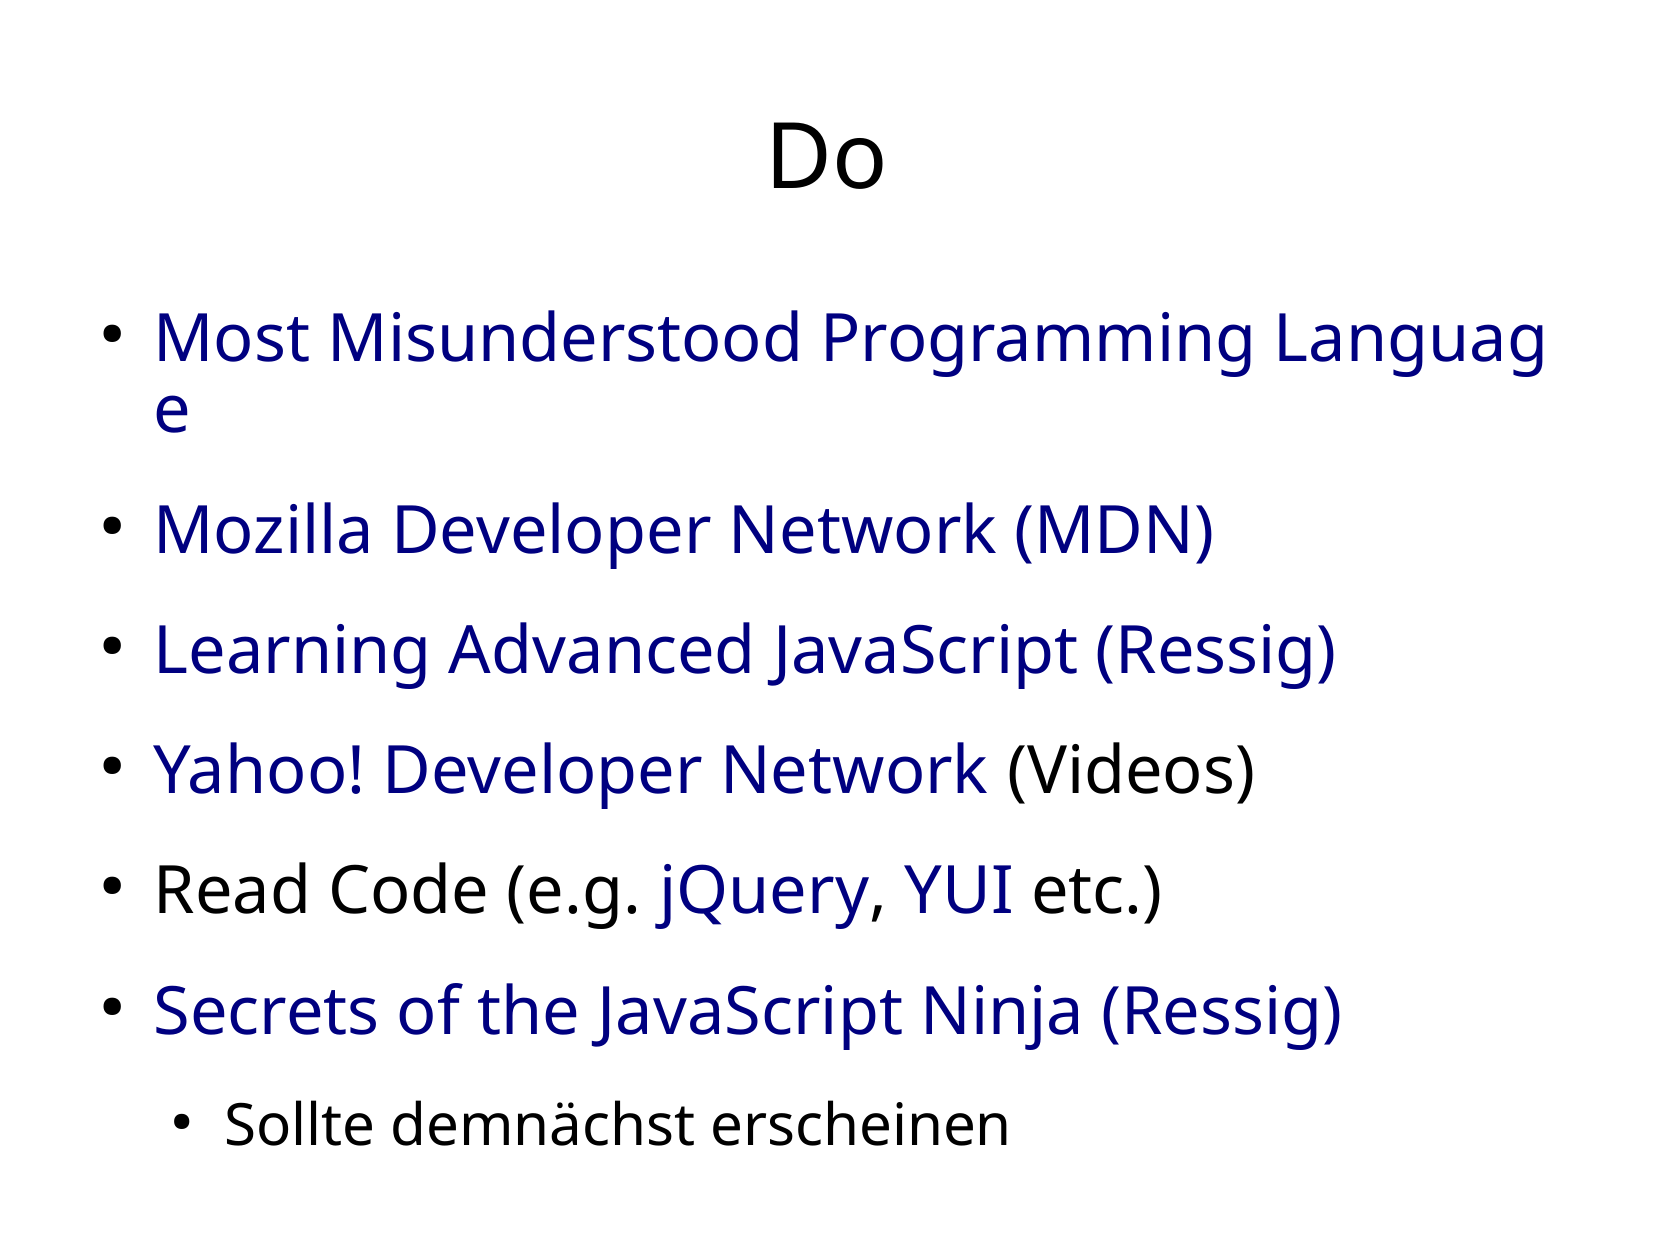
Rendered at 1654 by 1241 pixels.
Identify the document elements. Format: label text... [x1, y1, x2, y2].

list Most Misunderstood Programming Language Mozilla Developer Network (MDN) Learning Advanced JavaScript (Ressig) Yahoo! Developer Network (Videos) Read Code (e.g. jQuery, YUI etc.) Secrets of the JavaScript Ninja (Ressig) Sollte demnächst erscheinen [82, 290, 1571, 1109]
title Do [82, 56, 1571, 250]
